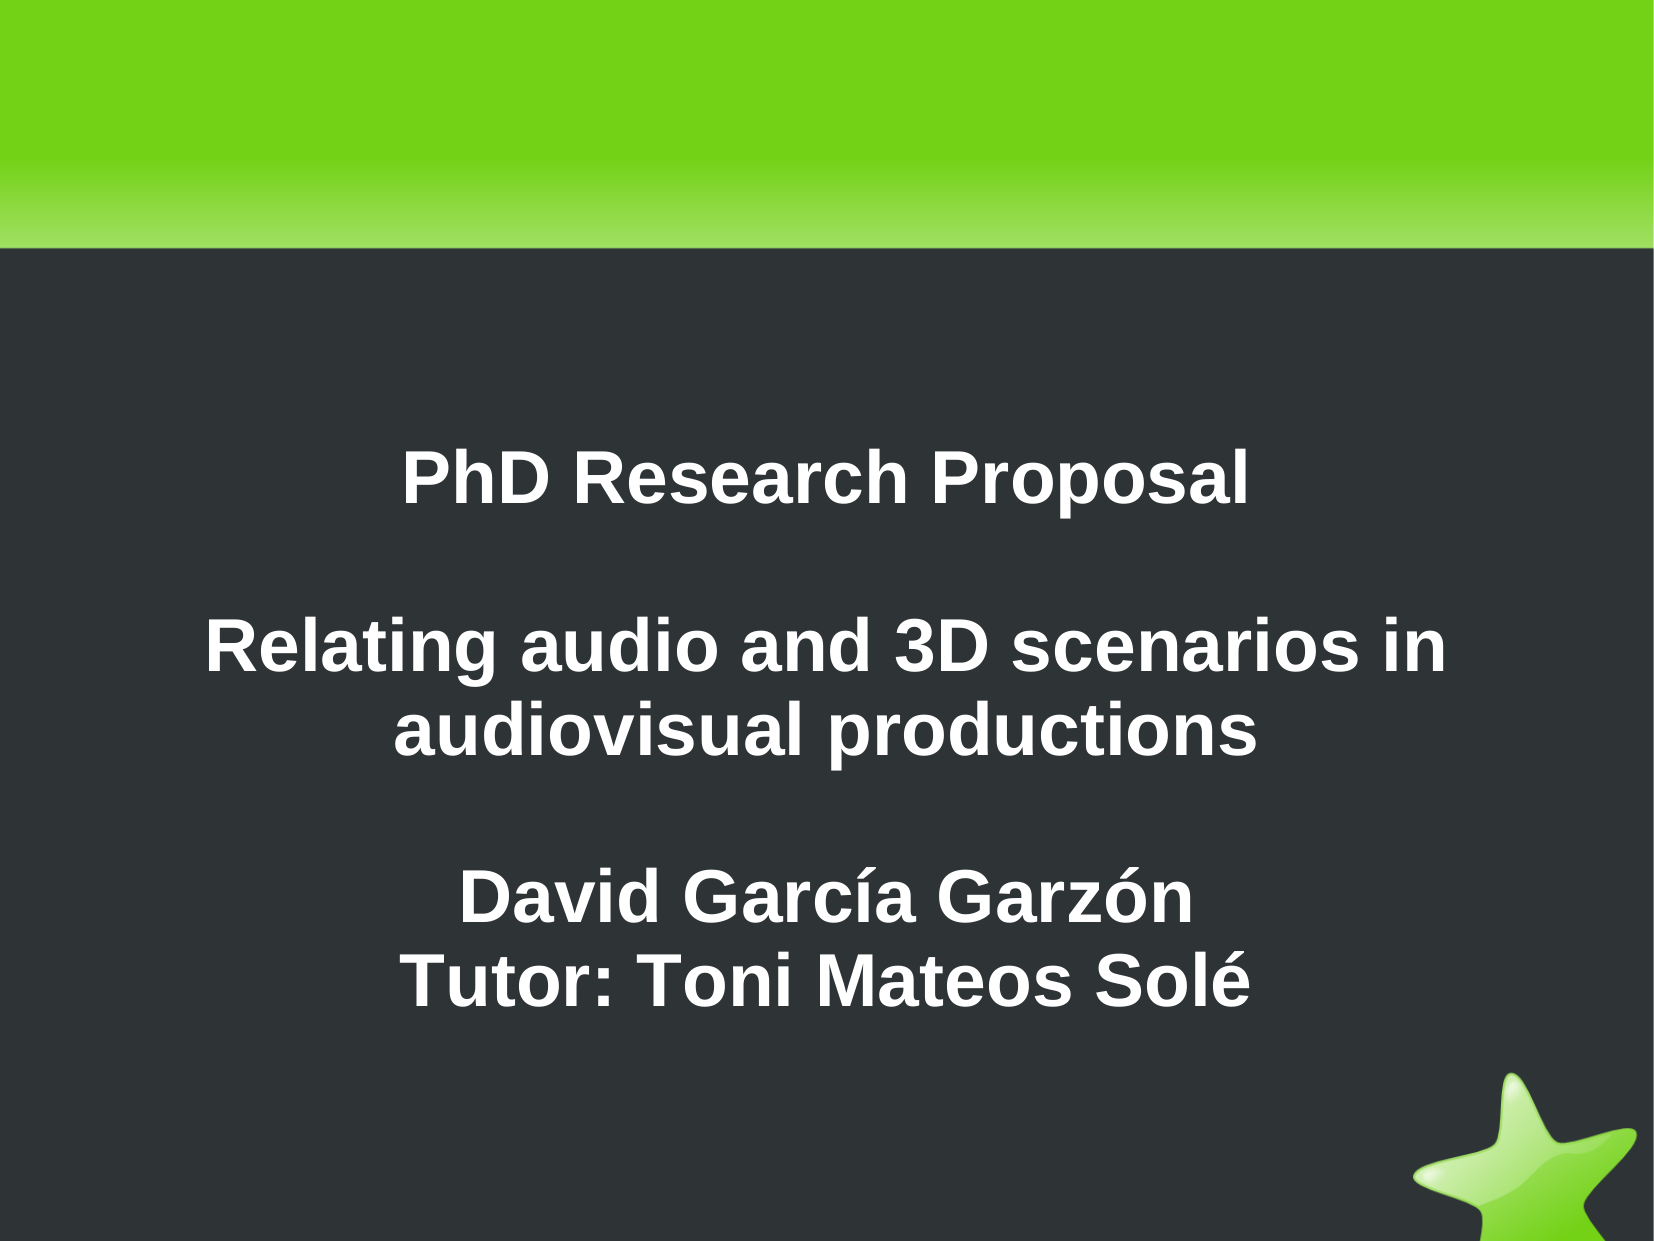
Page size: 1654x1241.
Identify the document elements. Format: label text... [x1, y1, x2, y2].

picture [0, 0, 1654, 1241]
subtitle PhD Research Proposal Relating audio and 3D scenarios in audiovisual productions David García Garzón Tutor: Toni Mateos Solé [82, 319, 1571, 1139]
